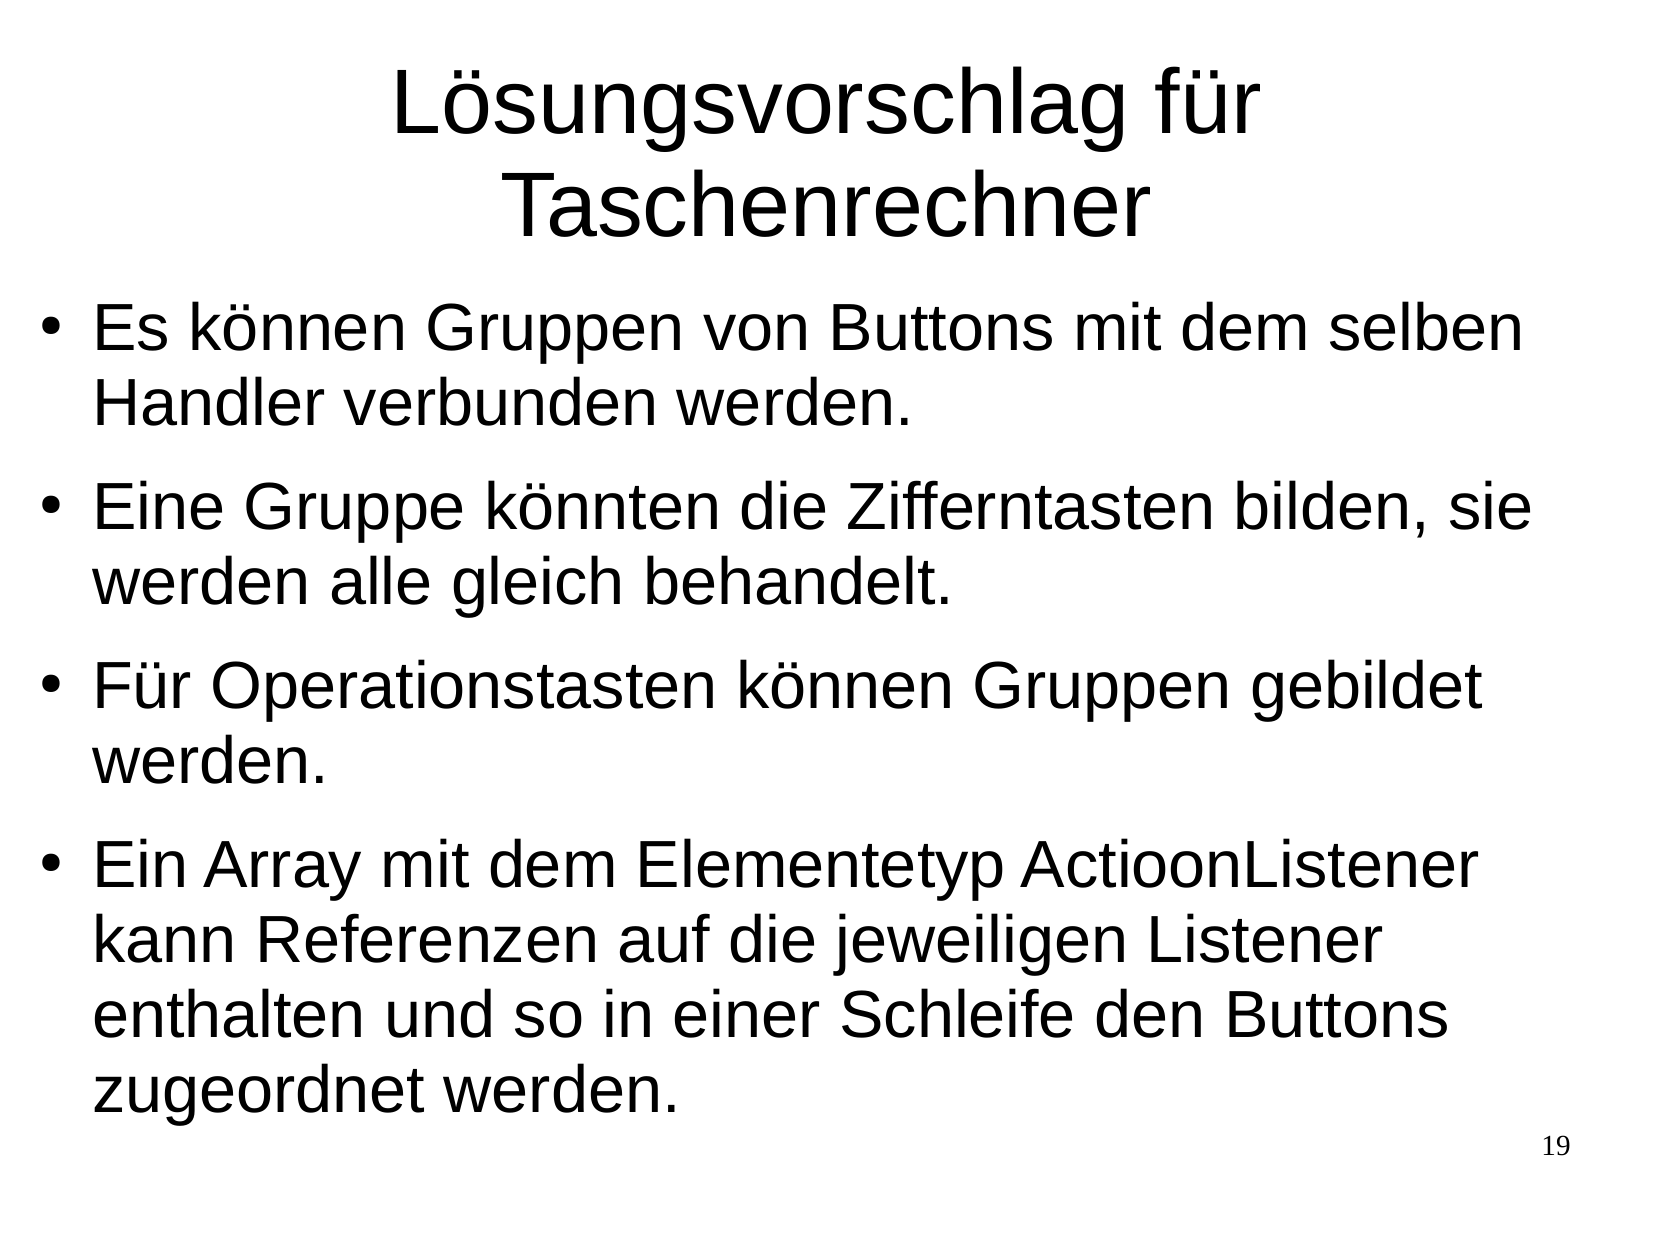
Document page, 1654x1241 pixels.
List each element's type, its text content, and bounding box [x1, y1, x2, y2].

title Lösungsvorschlag für Taschenrechner [82, 50, 1571, 256]
list Es können Gruppen von Buttons mit dem selben Handler verbunden werden. Eine Gruppe könnten die Zifferntasten bilden, sie werden alle gleich behandelt. Für Operationstasten können Gruppen gebildet werden. Ein Array mit dem Elementetyp ActioonListener kann Referenzen auf die jeweiligen Listener enthalten und so in einer Schleife den Buttons zugeordnet werden. [21, 290, 1634, 1212]
